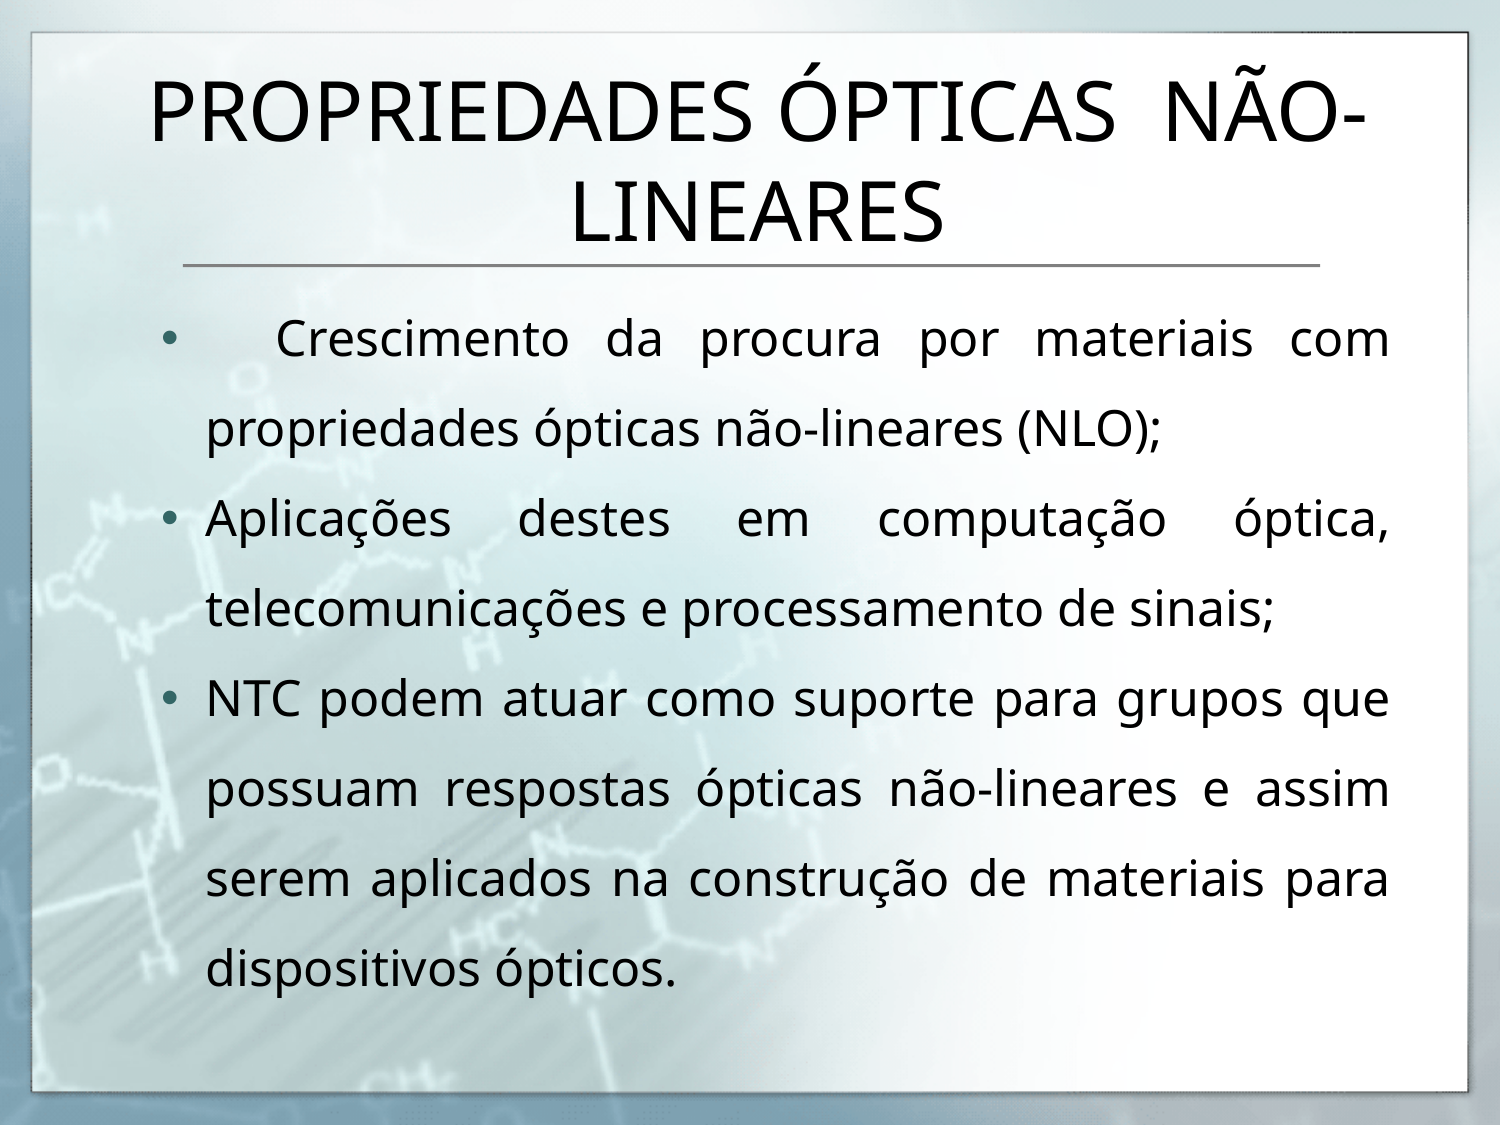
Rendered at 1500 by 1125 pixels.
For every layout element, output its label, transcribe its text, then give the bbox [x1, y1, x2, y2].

picture [0, 0, 1500, 1125]
text_box PROPRIEDADES ÓPTICAS NÃO- LINEARES [70, 58, 1446, 257]
text_box Crescimento da procura por materiais com propriedades ópticas não-lineares (NLO); Aplicações destes em computação óptica, telecomunicações e processamento de sinais; NTC podem atuar como suporte para grupos que possuam respostas ópticas não-lineares e assim serem aplicados na construção de materiais para dispositivos ópticos. [117, 269, 1407, 1005]
